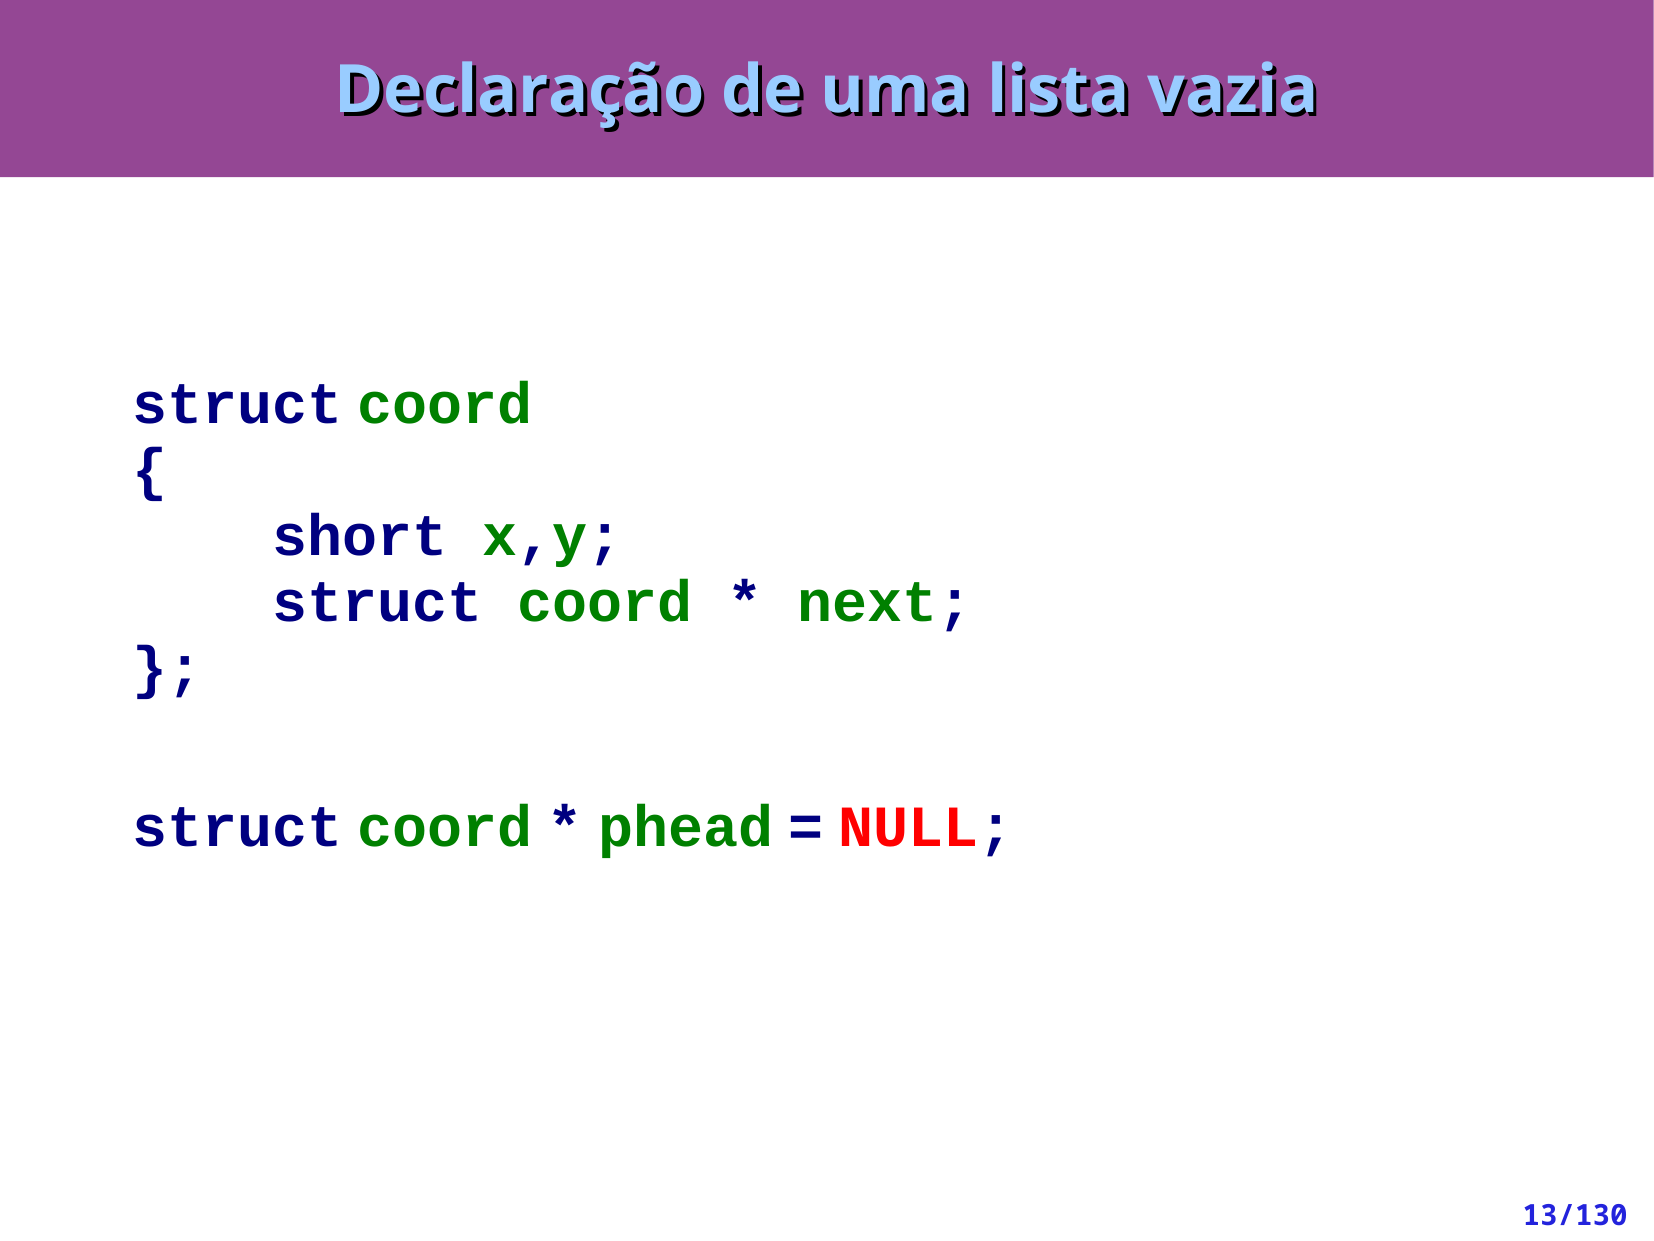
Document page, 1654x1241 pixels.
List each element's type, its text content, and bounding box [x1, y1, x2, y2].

text_box struct coord { short x,y; struct coord * next; }; struct coord * phead = NULL; [117, 353, 1285, 1139]
title Declaração de uma lista vazia [82, 0, 1571, 176]
